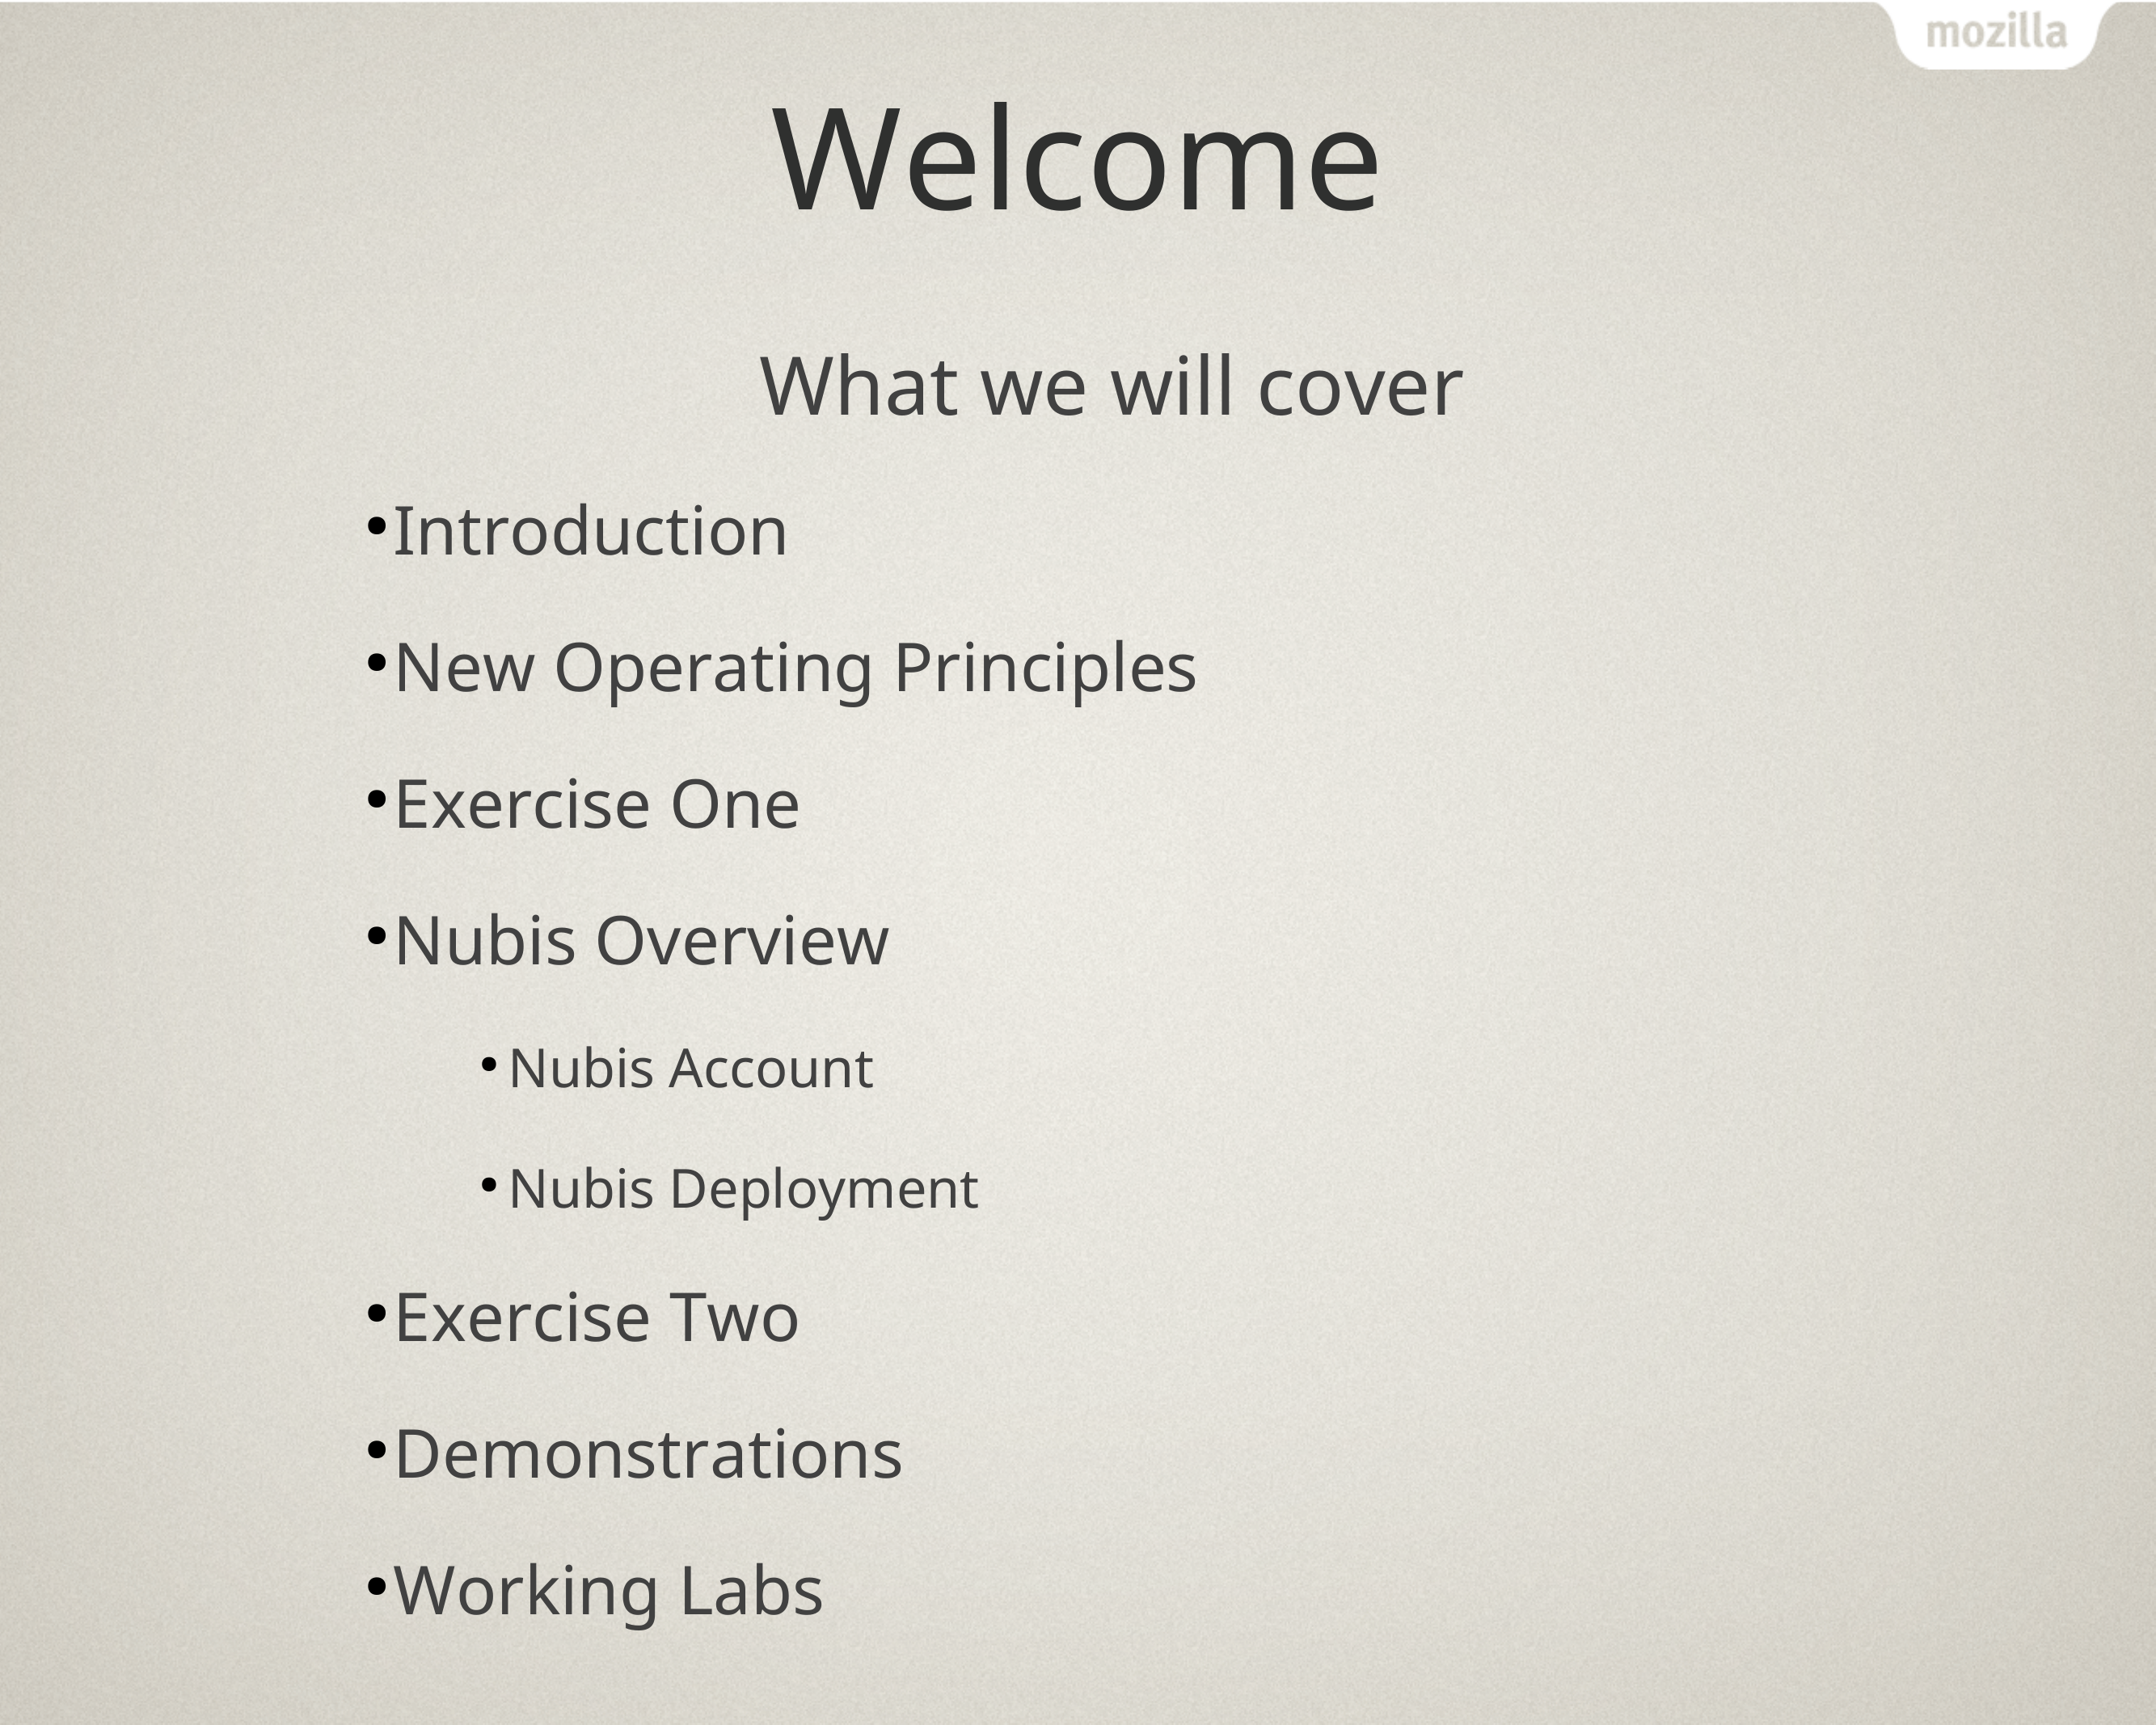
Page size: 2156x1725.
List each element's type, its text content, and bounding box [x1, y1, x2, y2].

subtitle What we will cover Introduction New Operating Principles Exercise One Nubis Overview Nubis Account Nubis Deployment Exercise Two Demonstrations Working Labs [365, 334, 1832, 1629]
title Welcome [58, 45, 2097, 261]
picture [0, 0, 2156, 1725]
